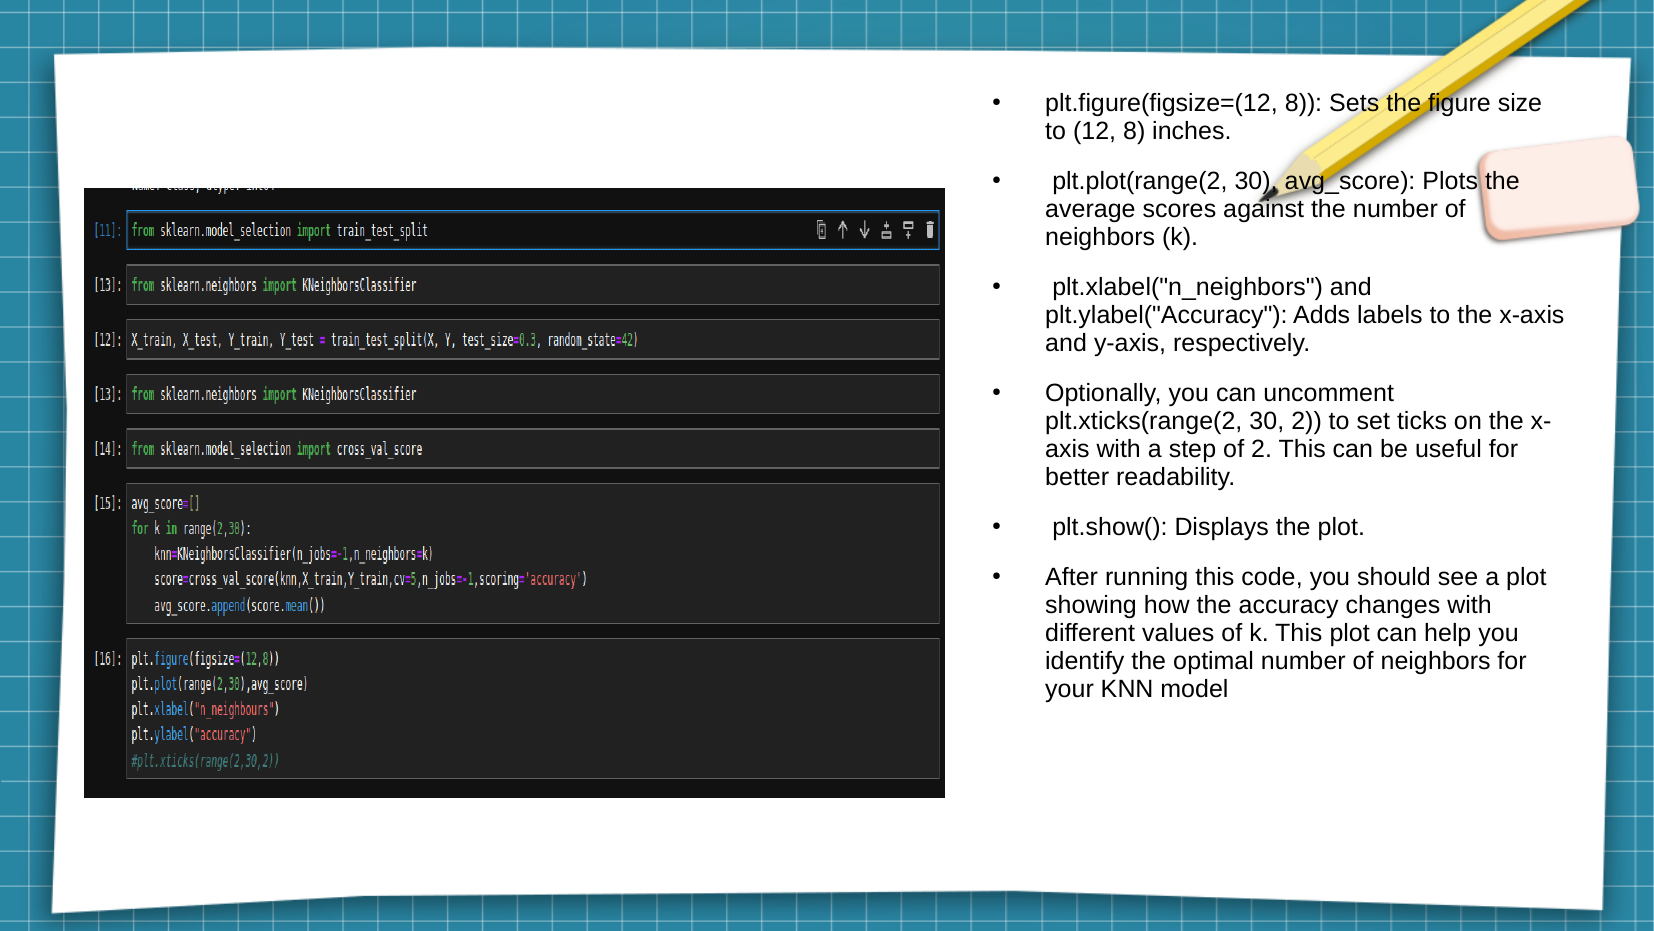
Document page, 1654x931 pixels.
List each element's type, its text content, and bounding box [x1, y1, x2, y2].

list plt.figure(figsize=(12, 8)): Sets the figure size to (12, 8) inches. plt.plot(range(2, 30), avg_score): Plots the average scores against the number of neighbors (k). plt.xlabel("n_neighbors") and plt.ylabel("Accuracy"): Adds labels to the x-axis and y-axis, respectively. Optionally, you can uncomment plt.xticks(range(2, 30, 2)) to set ticks on the x-axis with a step of 2. This can be useful for better readability. plt.show(): Displays the plot. After running this code, you should see a plot showing how the accuracy changes with different values of k. This plot can help you identify the optimal number of neighbors for your KNN model [974, 88, 1571, 827]
picture [0, 0, 1654, 931]
